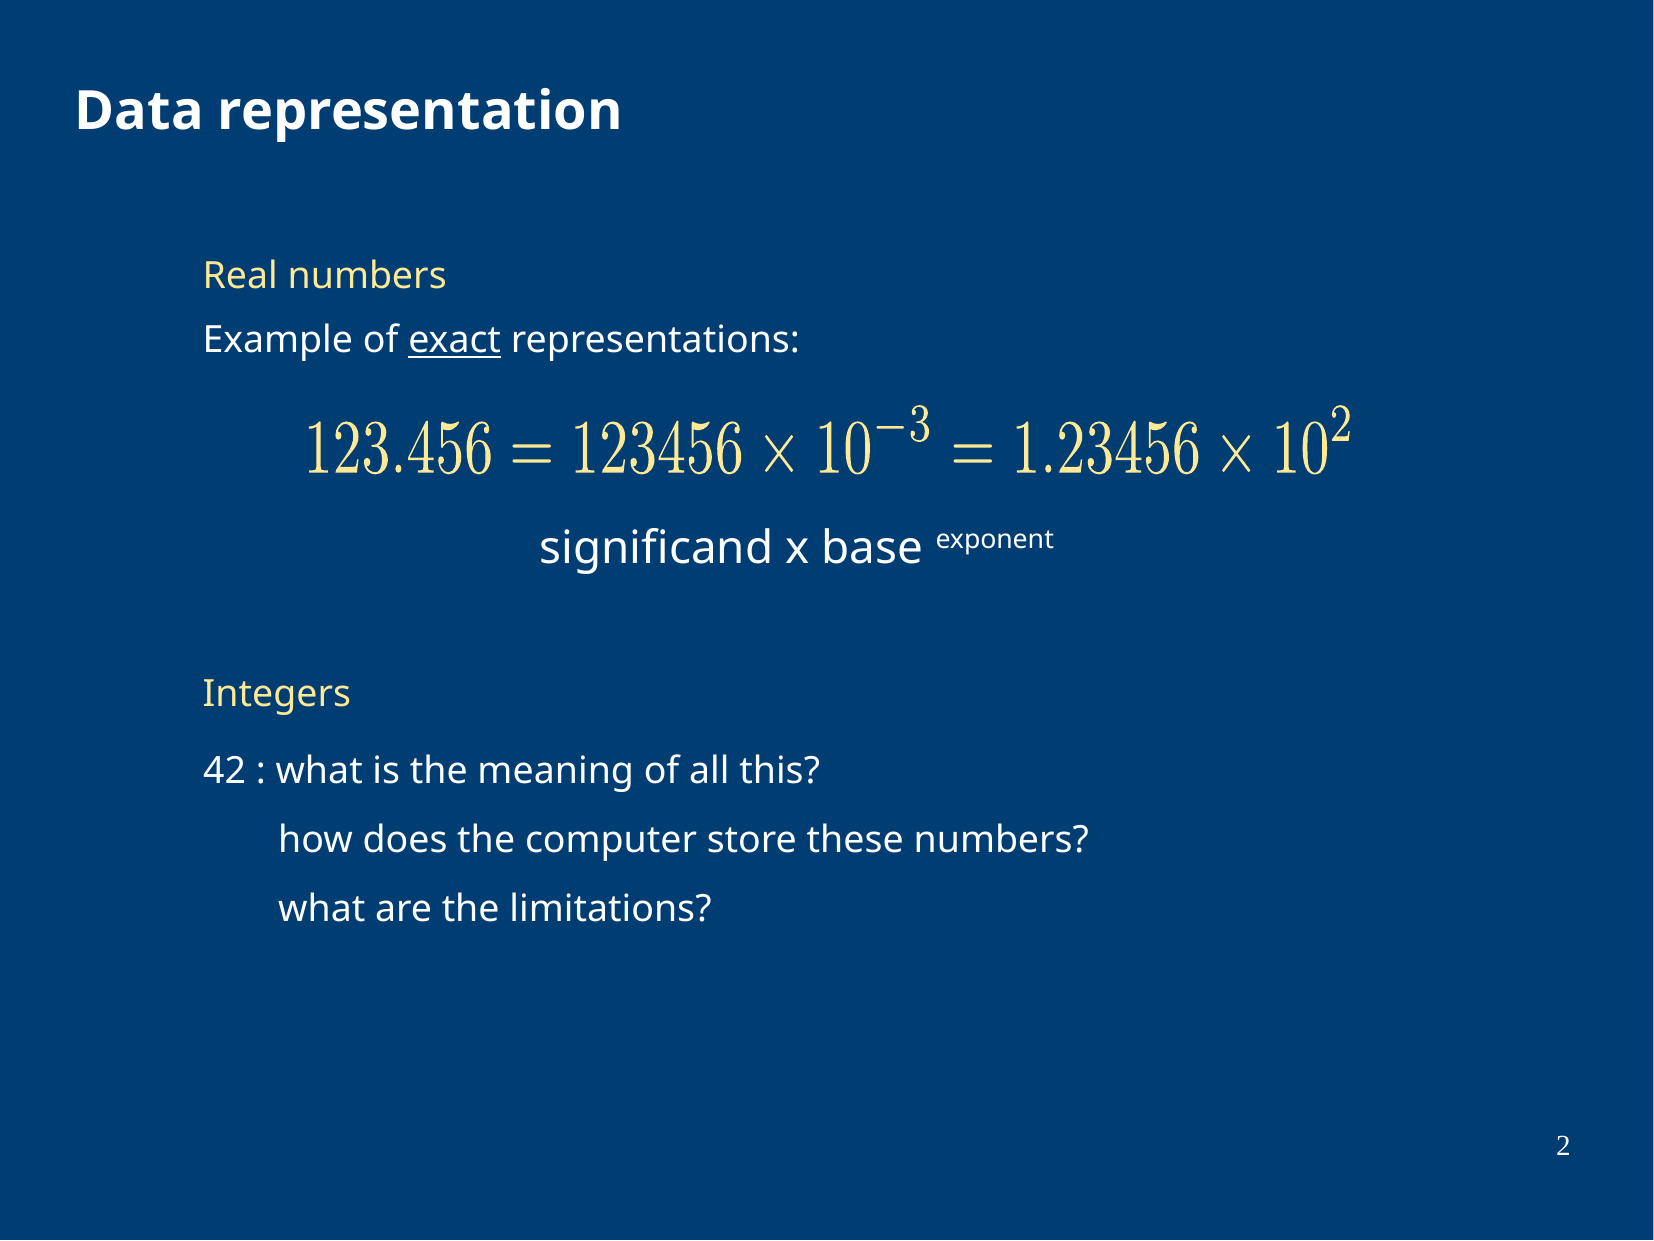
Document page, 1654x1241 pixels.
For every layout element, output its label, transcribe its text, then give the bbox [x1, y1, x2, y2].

picture [301, 402, 1352, 478]
text_box Example of exact representations: [187, 305, 1104, 381]
text_box Integers [187, 659, 440, 735]
text_box significand x base exponent [525, 507, 1330, 596]
text_box Data representation [60, 64, 870, 165]
text_box 42 : what is the meaning of all this? how does the computer store these numbers? what are the limitations? [188, 736, 1519, 971]
text_box Real numbers [187, 241, 583, 318]
